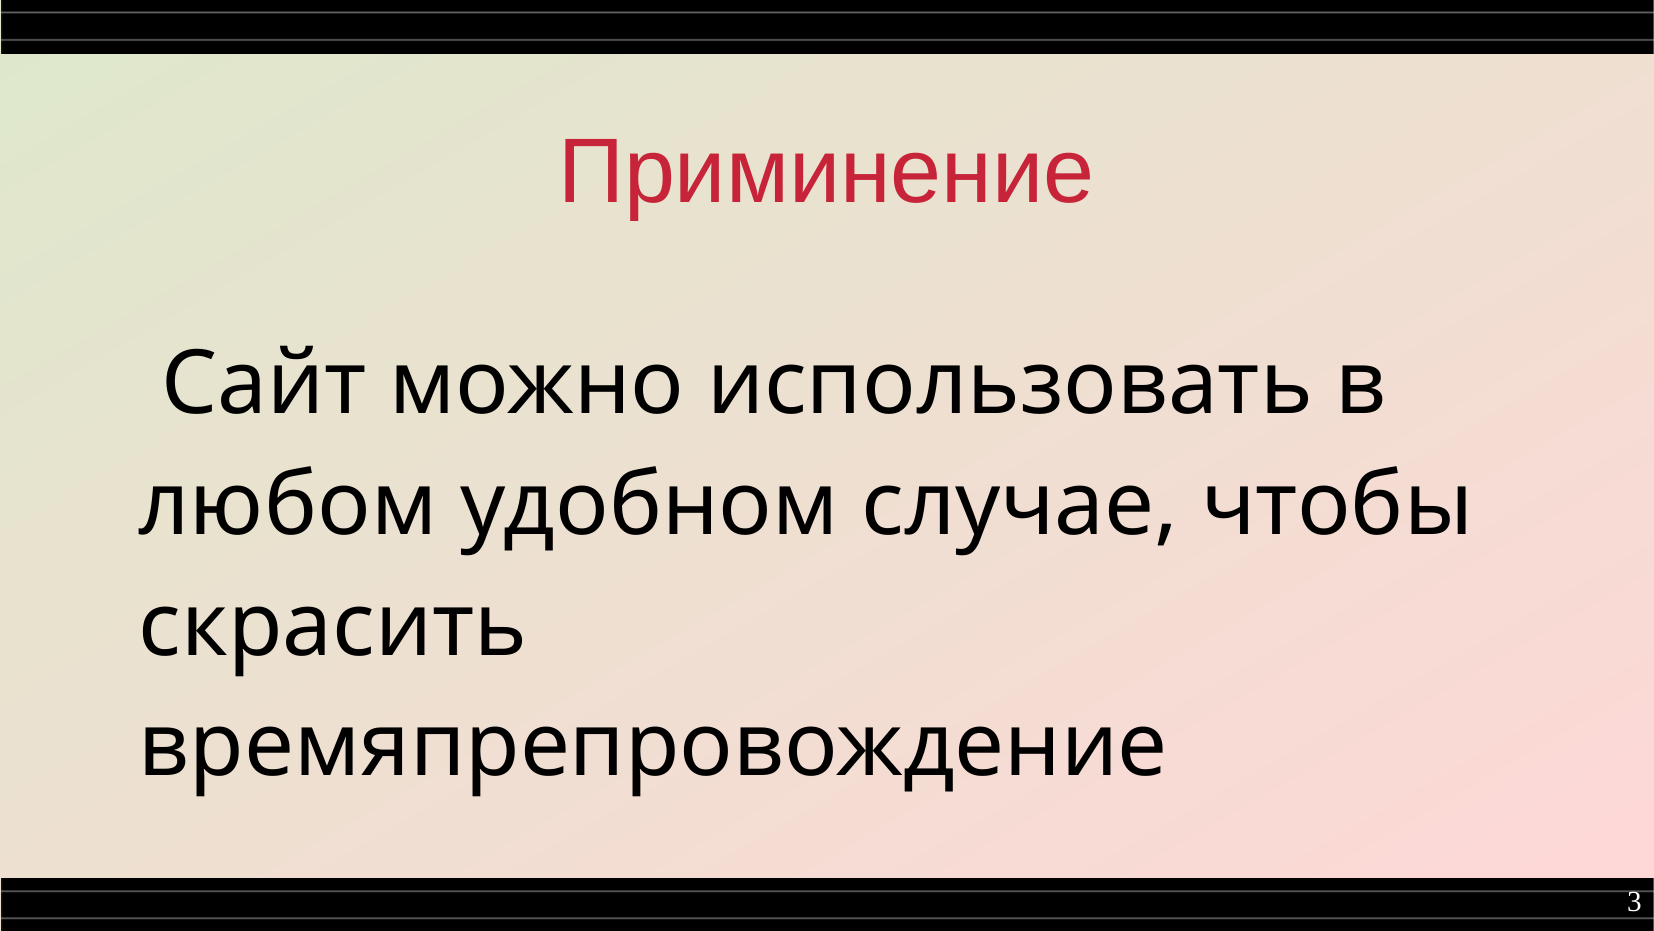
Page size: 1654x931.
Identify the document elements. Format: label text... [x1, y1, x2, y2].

picture [1, 878, 1654, 931]
title Приминение [82, 92, 1571, 249]
picture [1, 0, 1654, 54]
list Сайт можно использовать в любом удобном случае, чтобы скрасить времяпрепровождение [82, 318, 1571, 805]
